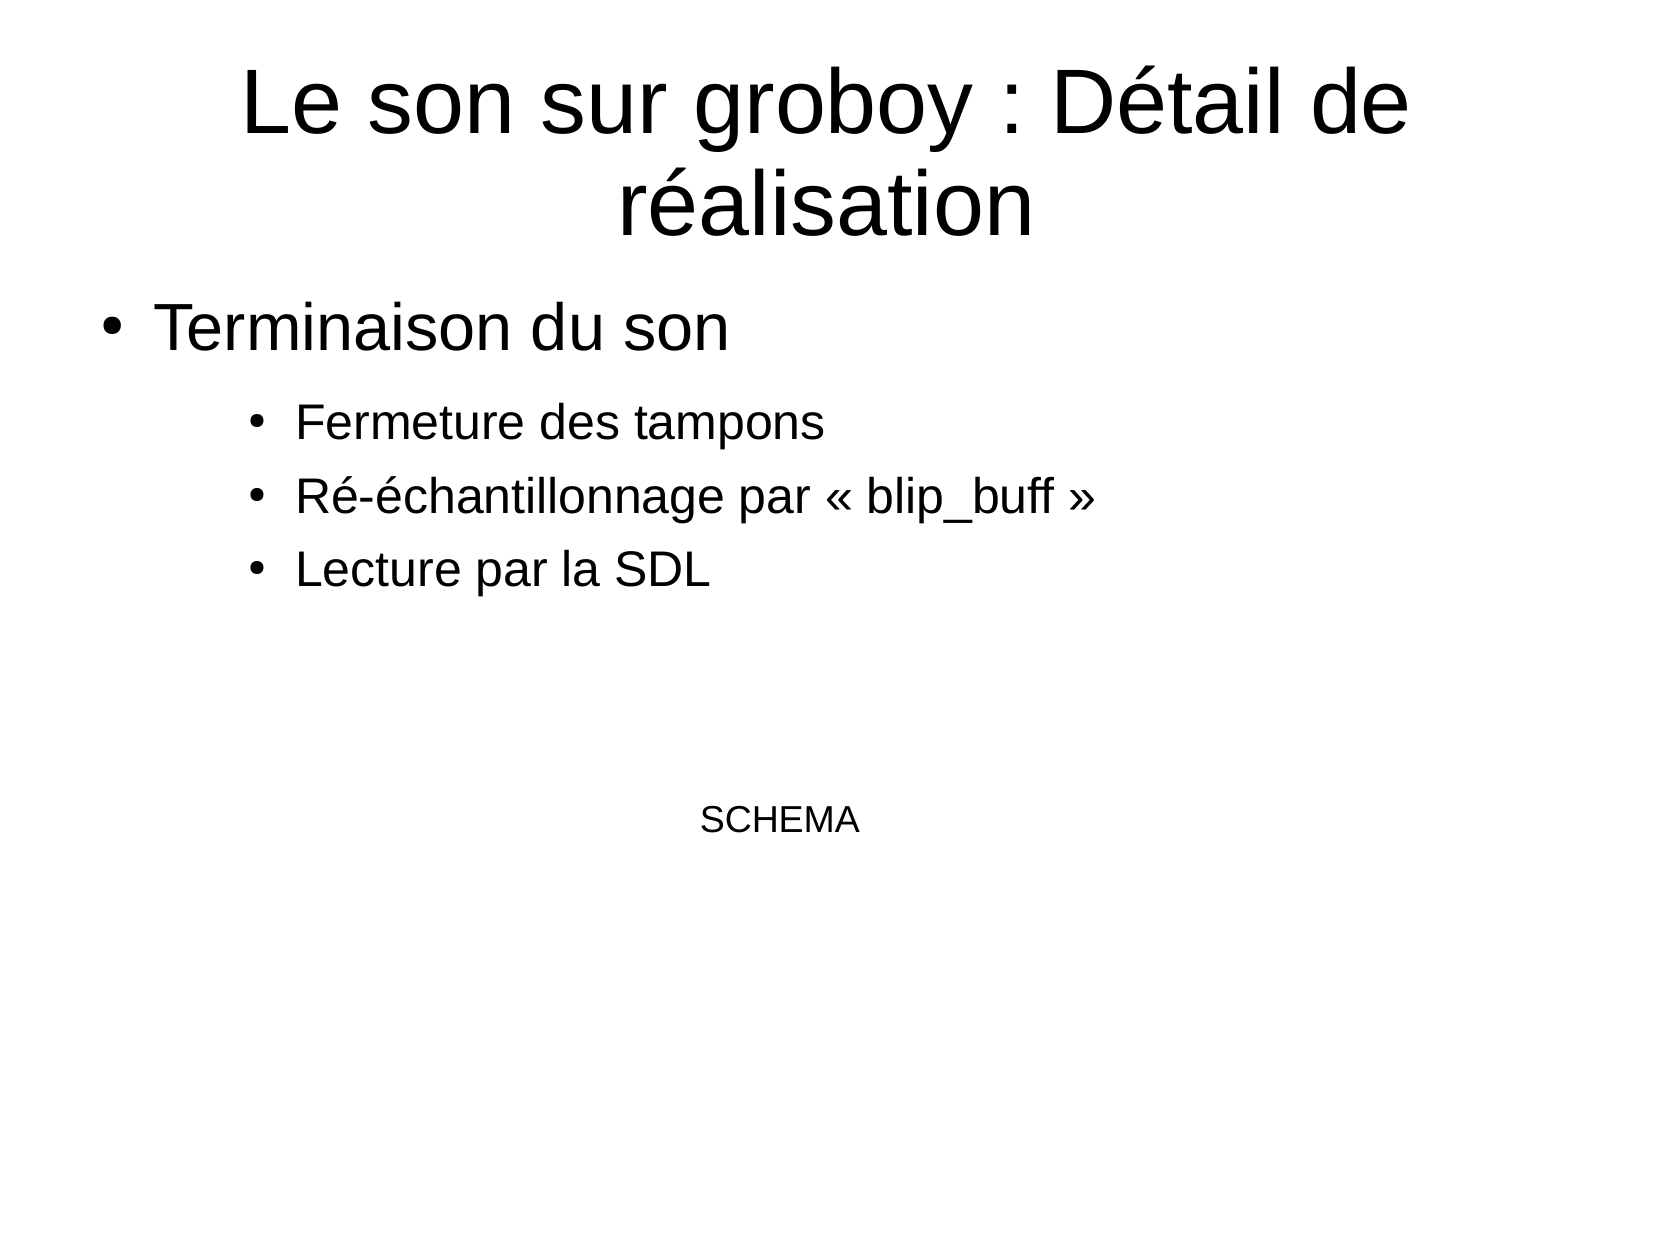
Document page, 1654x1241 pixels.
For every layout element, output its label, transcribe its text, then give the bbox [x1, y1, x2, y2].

title Le son sur groboy : Détail de réalisation [82, 49, 1571, 257]
text_box SCHEMA [685, 791, 875, 849]
list Terminaison du son Fermeture des tampons Ré-échantillonnage par « blip_buff » Lecture par la SDL [82, 290, 1538, 1010]
